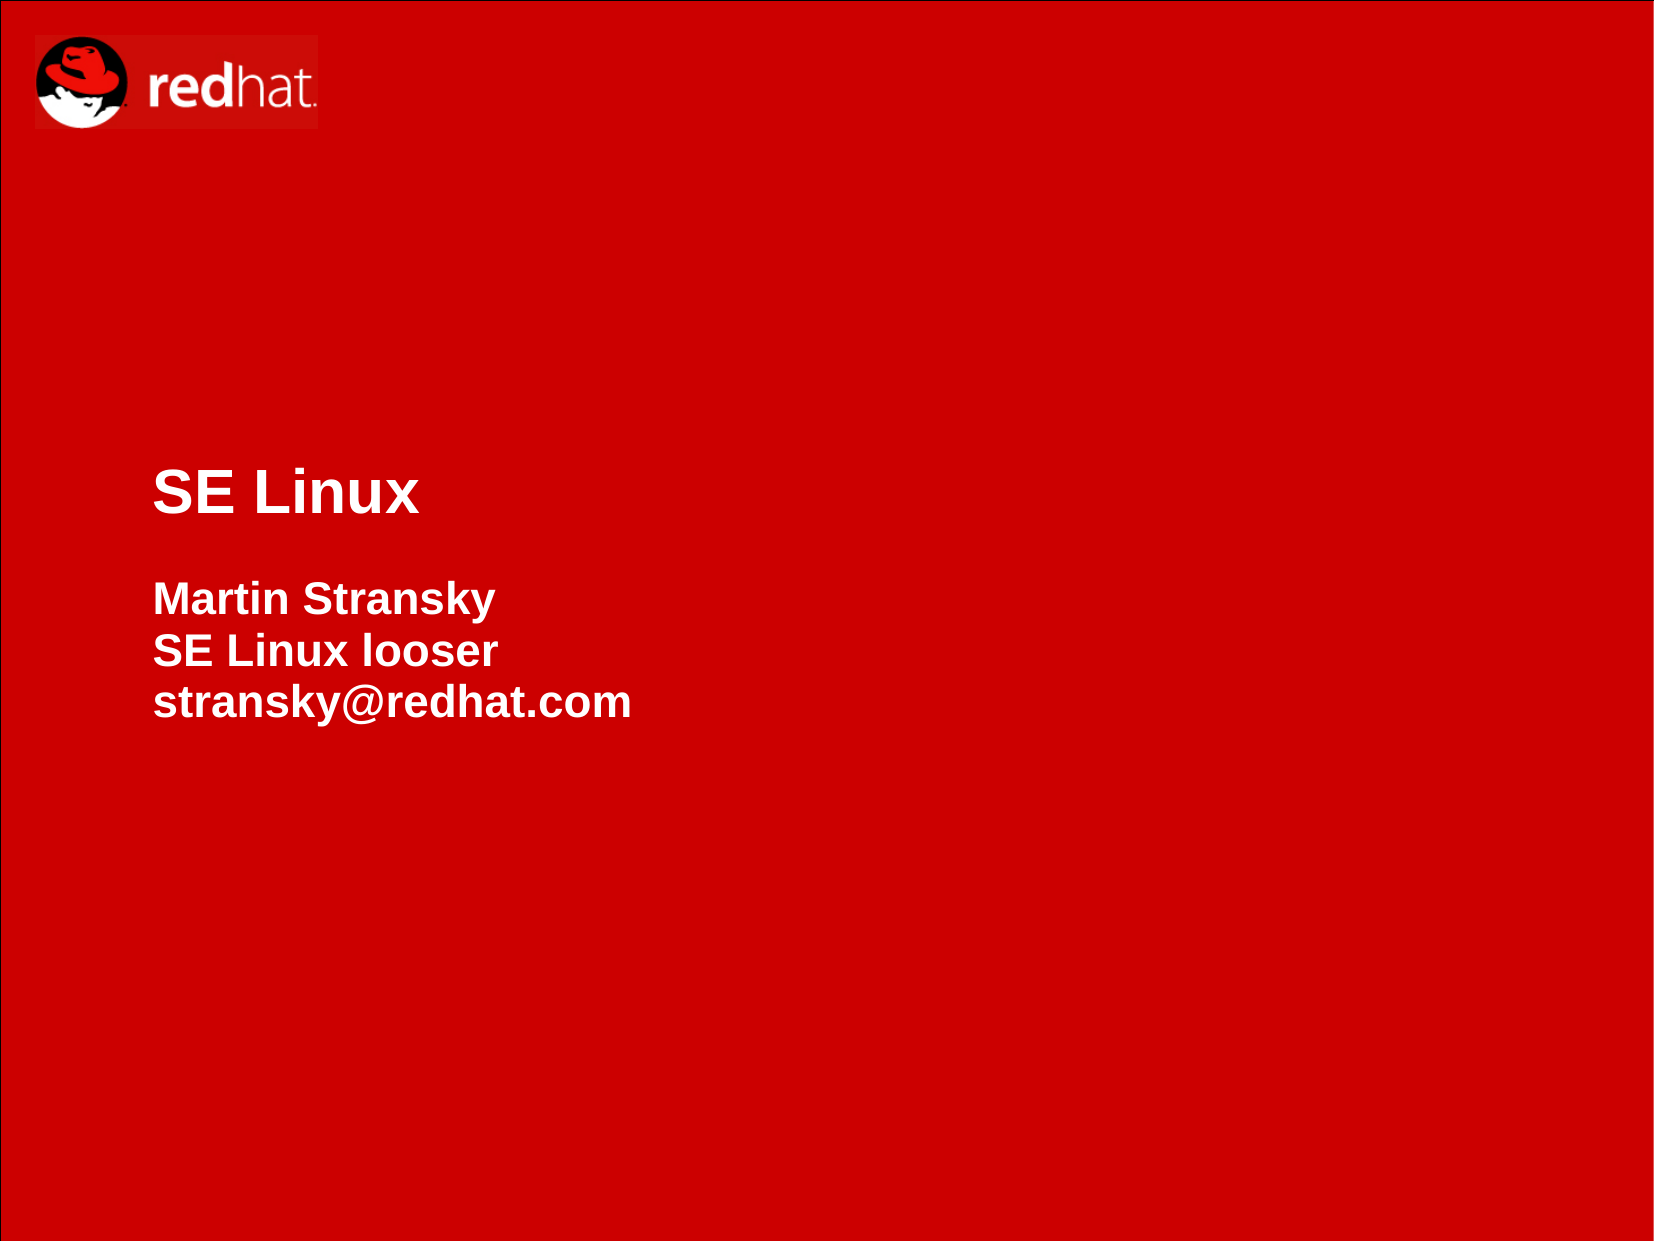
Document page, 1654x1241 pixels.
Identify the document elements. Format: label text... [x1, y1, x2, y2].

text_box SE Linux Martin Stransky SE Linux looser stransky@redhat.com [152, 457, 1336, 908]
picture [35, 35, 318, 129]
text_box [148, 640, 474, 834]
